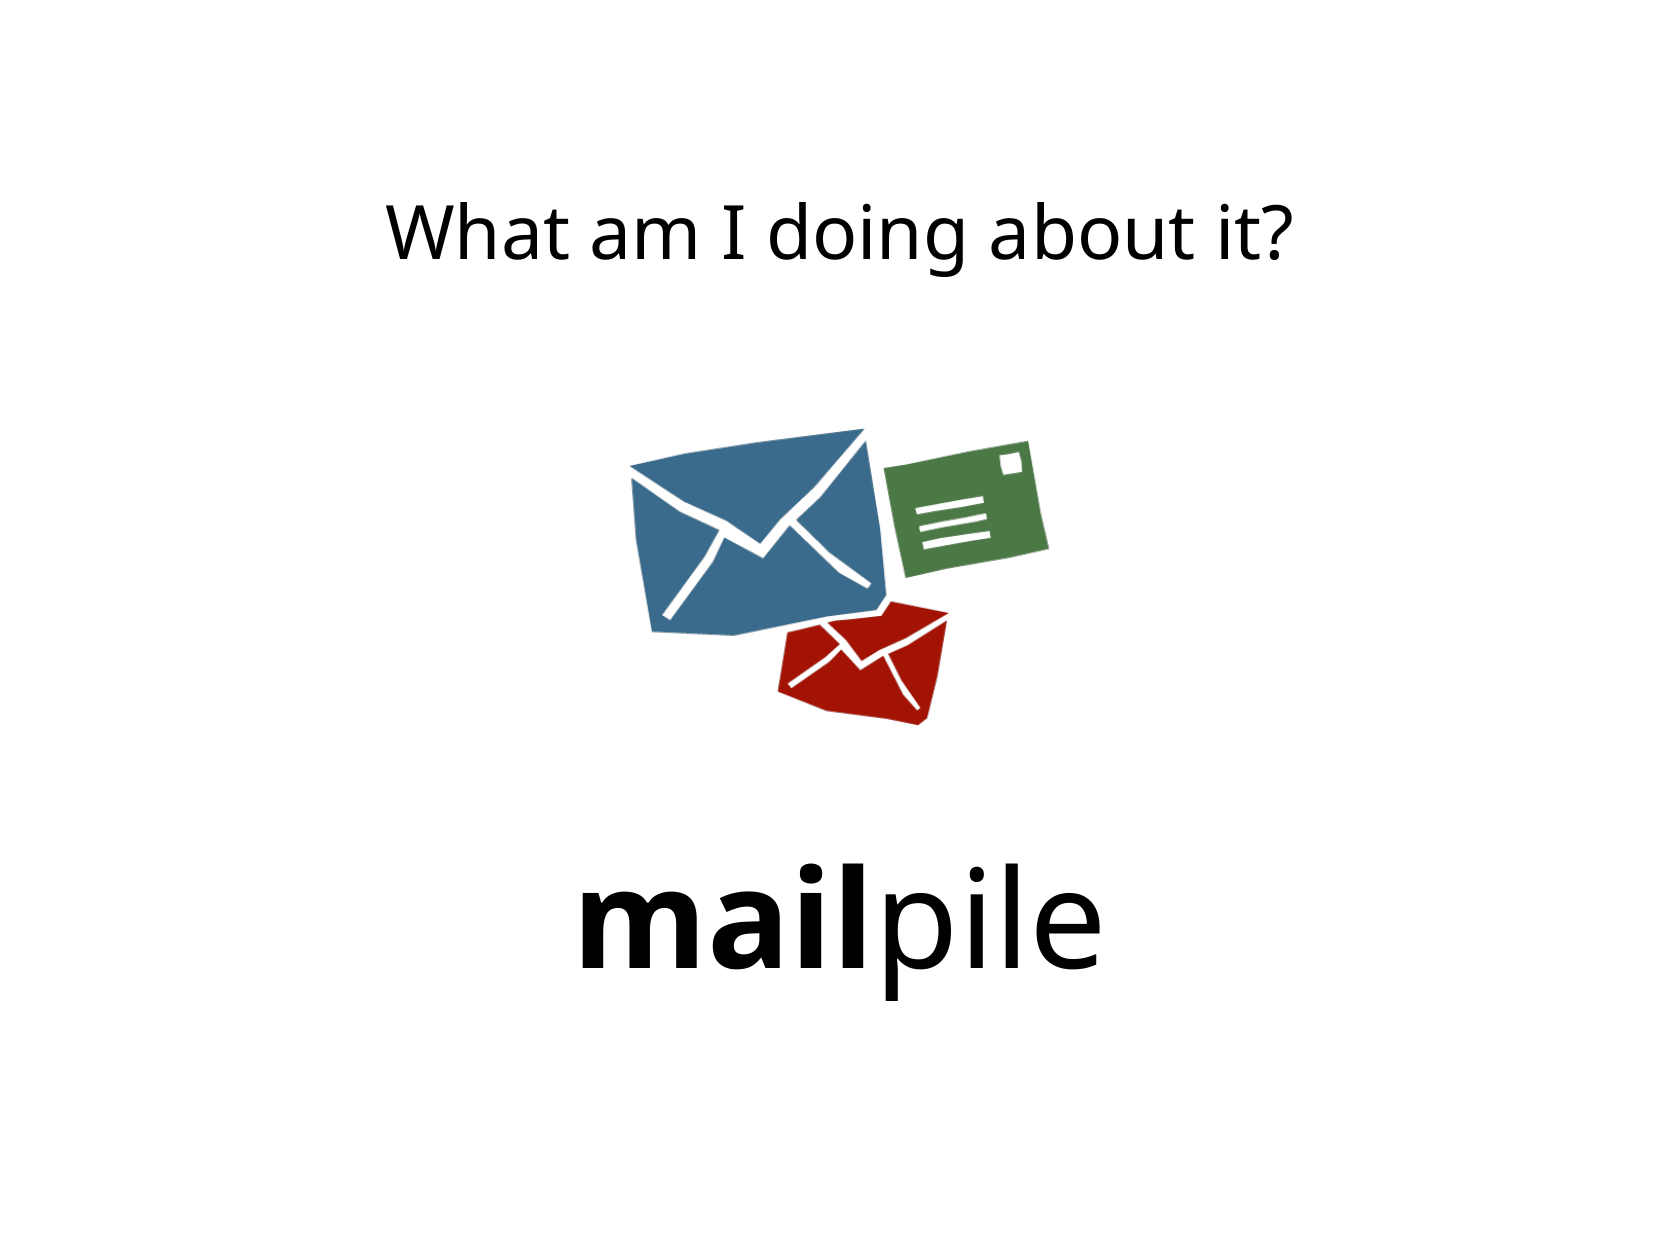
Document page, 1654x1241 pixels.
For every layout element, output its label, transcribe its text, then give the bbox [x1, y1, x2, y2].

picture [577, 314, 1103, 825]
text_box mailpile [545, 825, 1135, 1006]
subtitle What am I doing about it? [345, 135, 1336, 326]
